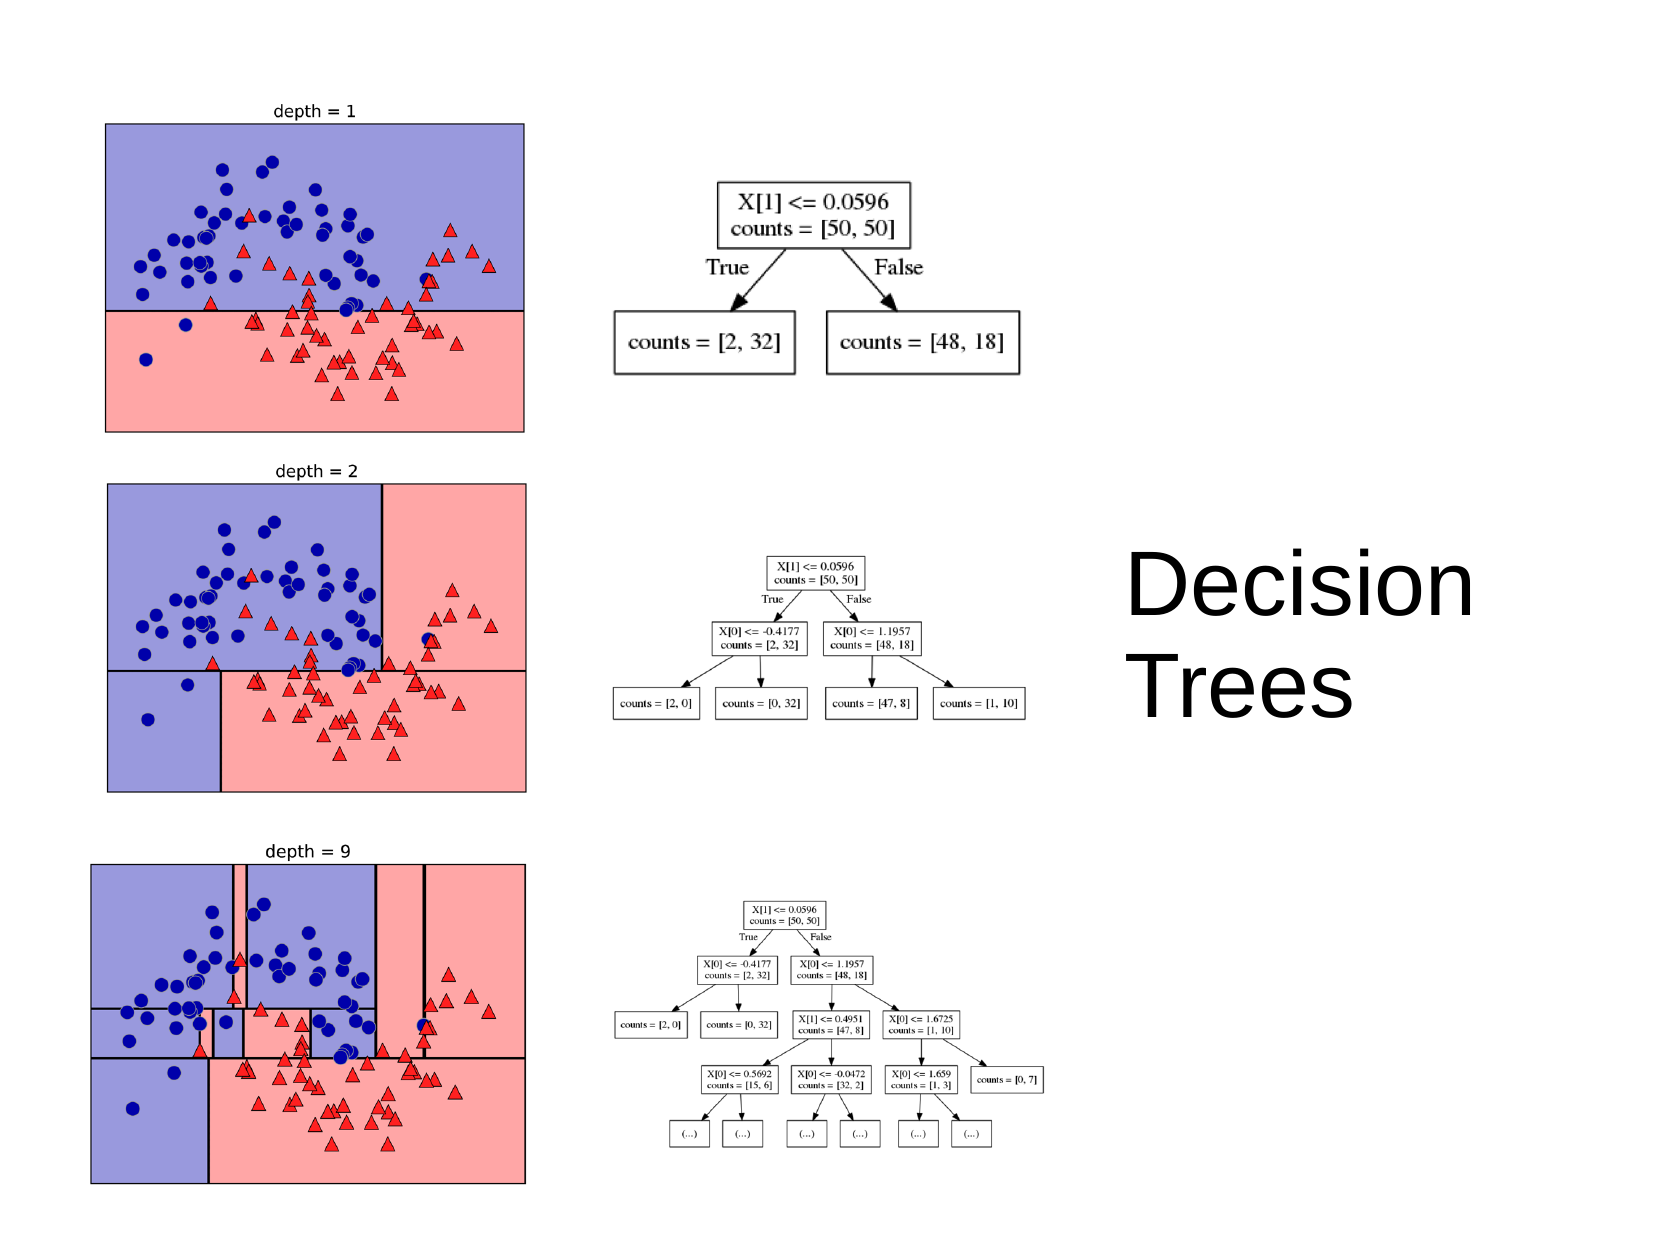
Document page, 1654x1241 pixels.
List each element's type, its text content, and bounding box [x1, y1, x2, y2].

picture [82, 844, 1046, 1192]
subtitle Models [82, 49, 1571, 1010]
picture [97, 104, 1026, 440]
picture [99, 464, 1028, 800]
text_box Decision Trees [1110, 525, 1621, 745]
